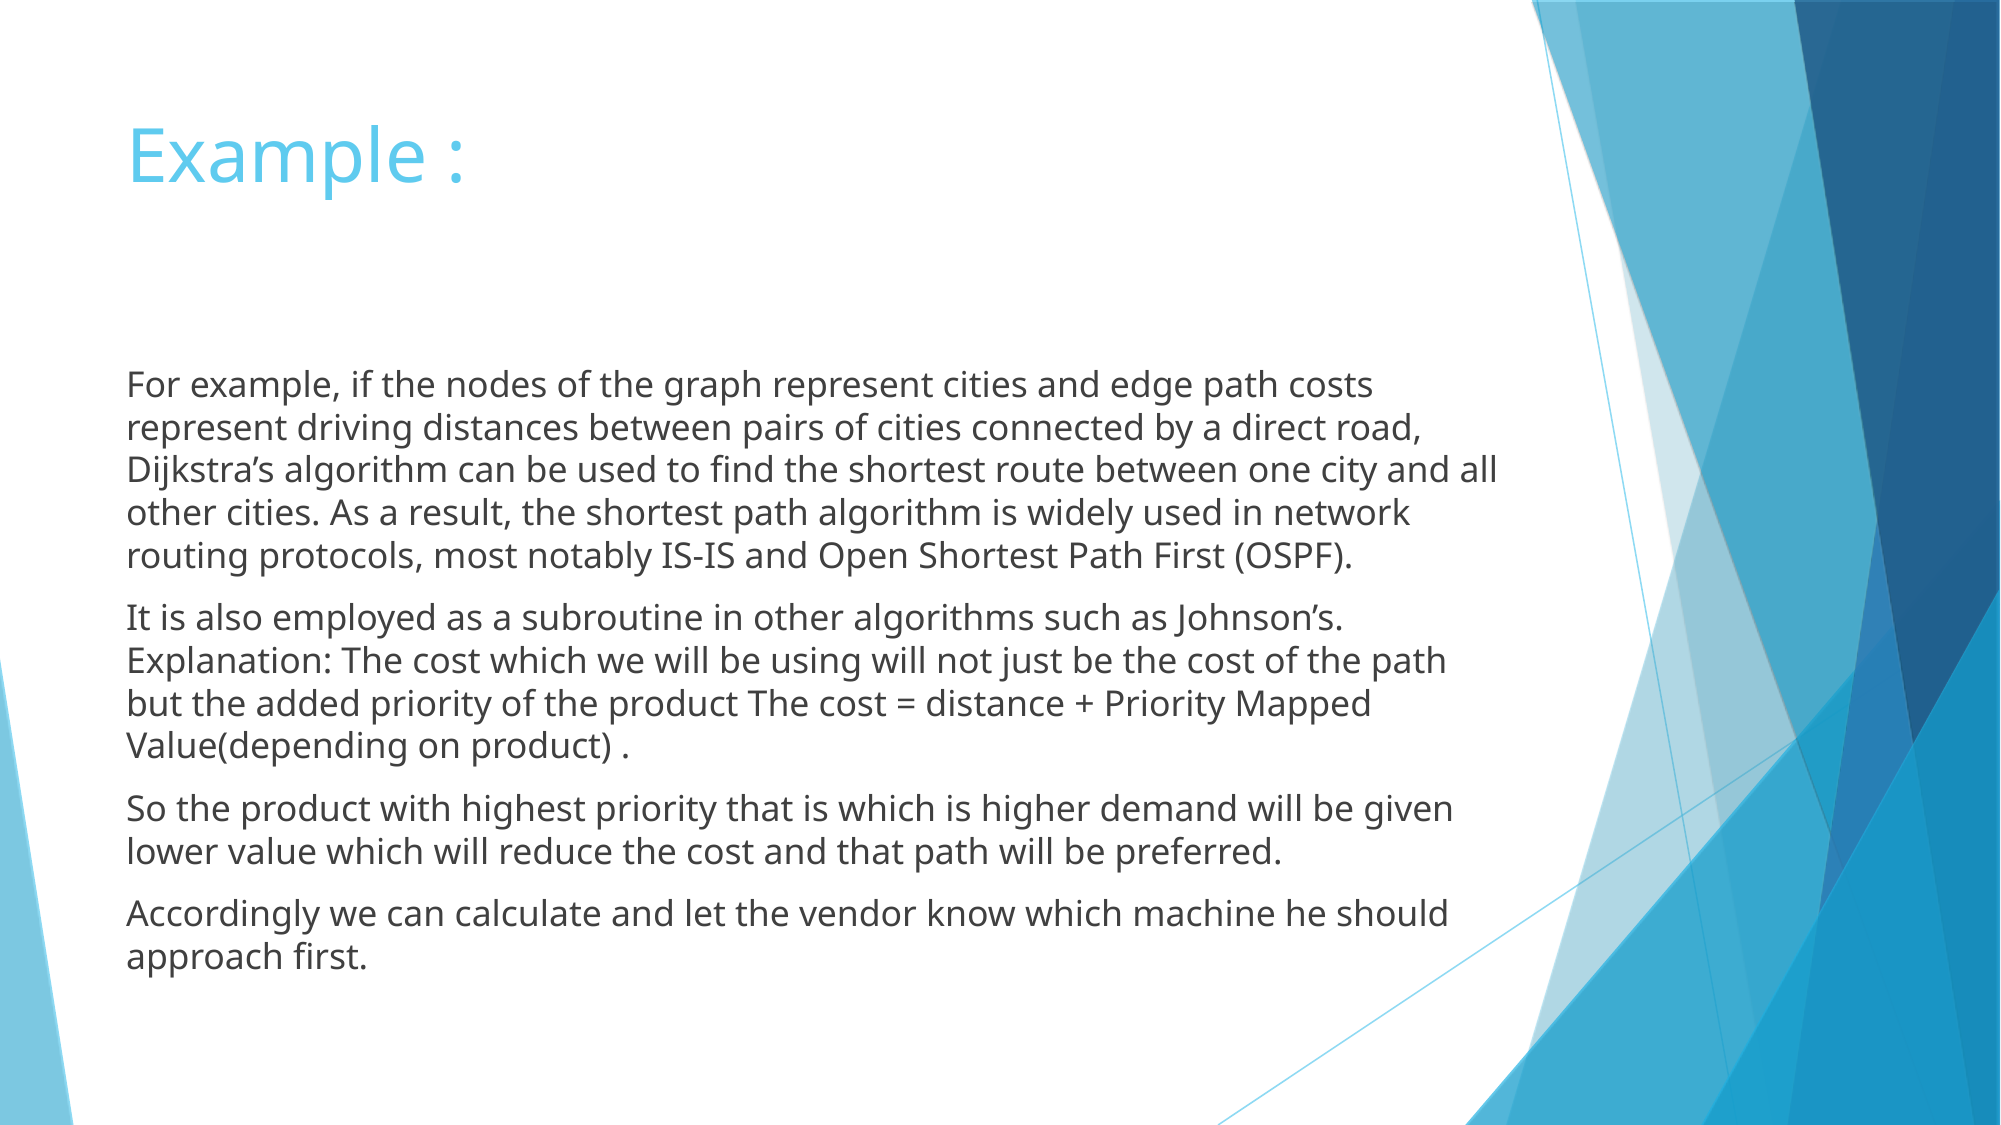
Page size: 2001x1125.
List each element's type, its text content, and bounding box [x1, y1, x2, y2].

title Example : [111, 99, 1522, 317]
list For example, if the nodes of the graph represent cities and edge path costs represent driving distances between pairs of cities connected by a direct road, Dijkstra’s algorithm can be used to ﬁnd the shortest route between one city and all other cities. As a result, the shortest path algorithm is widely used in network routing protocols, most notably IS-IS and Open Shortest Path First (OSPF). It is also employed as a subroutine in other algorithms such as Johnson’s. Explanation: The cost which we will be using will not just be the cost of the path but the added priority of the product The cost = distance + Priority Mapped Value(depending on product) . So the product with highest priority that is which is higher demand will be given lower value which will reduce the cost and that path will be preferred. Accordingly we can calculate and let the vendor know which machine he should approach ﬁrst. [111, 354, 1522, 992]
